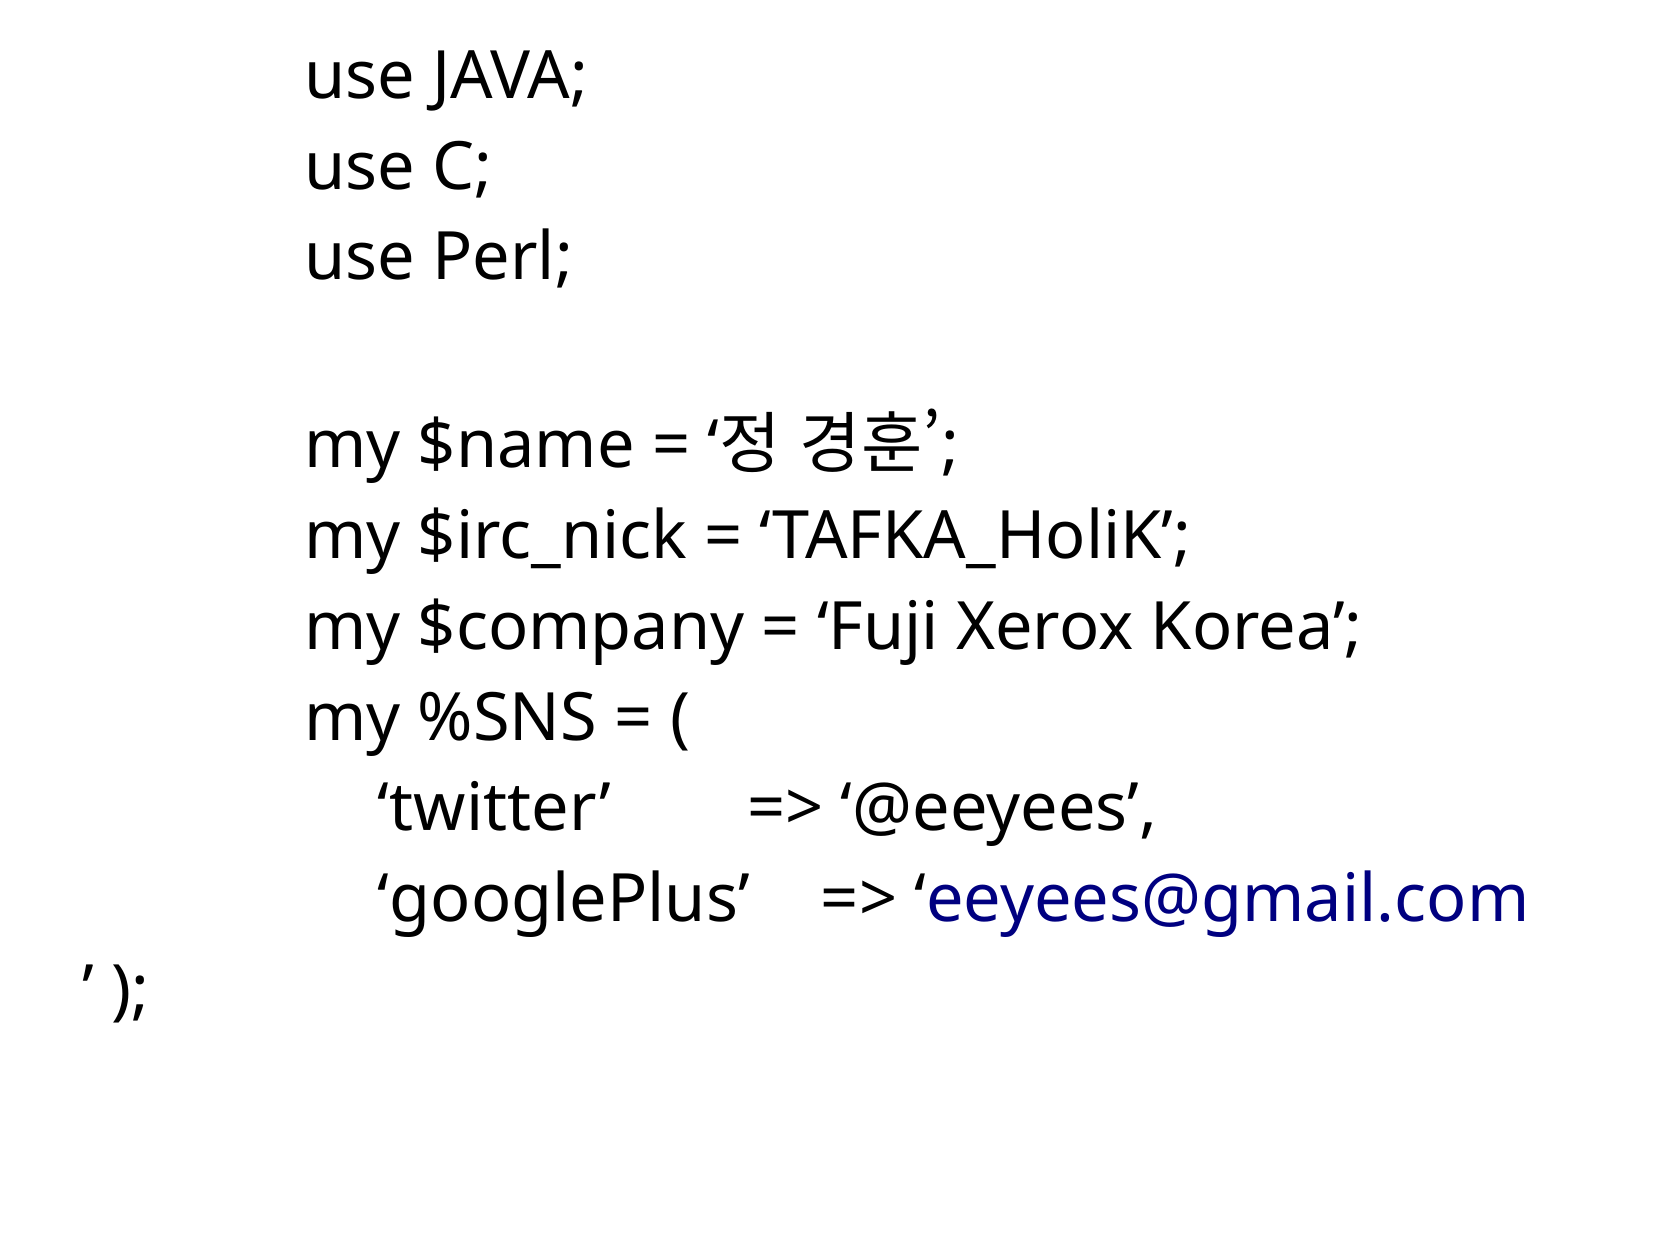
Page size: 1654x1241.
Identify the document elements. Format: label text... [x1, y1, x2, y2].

subtitle use JAVA; use C; use Perl; my $name = ‘정 경훈’; my $irc_nick = ‘TAFKA_HoliK’; my $company = ‘Fuji Xerox Korea’; my %SNS = ( ‘twitter’ => ‘@eeyees’, ‘googlePlus’ => ‘eeyees@gmail.com’ ); [82, 49, 1571, 1010]
